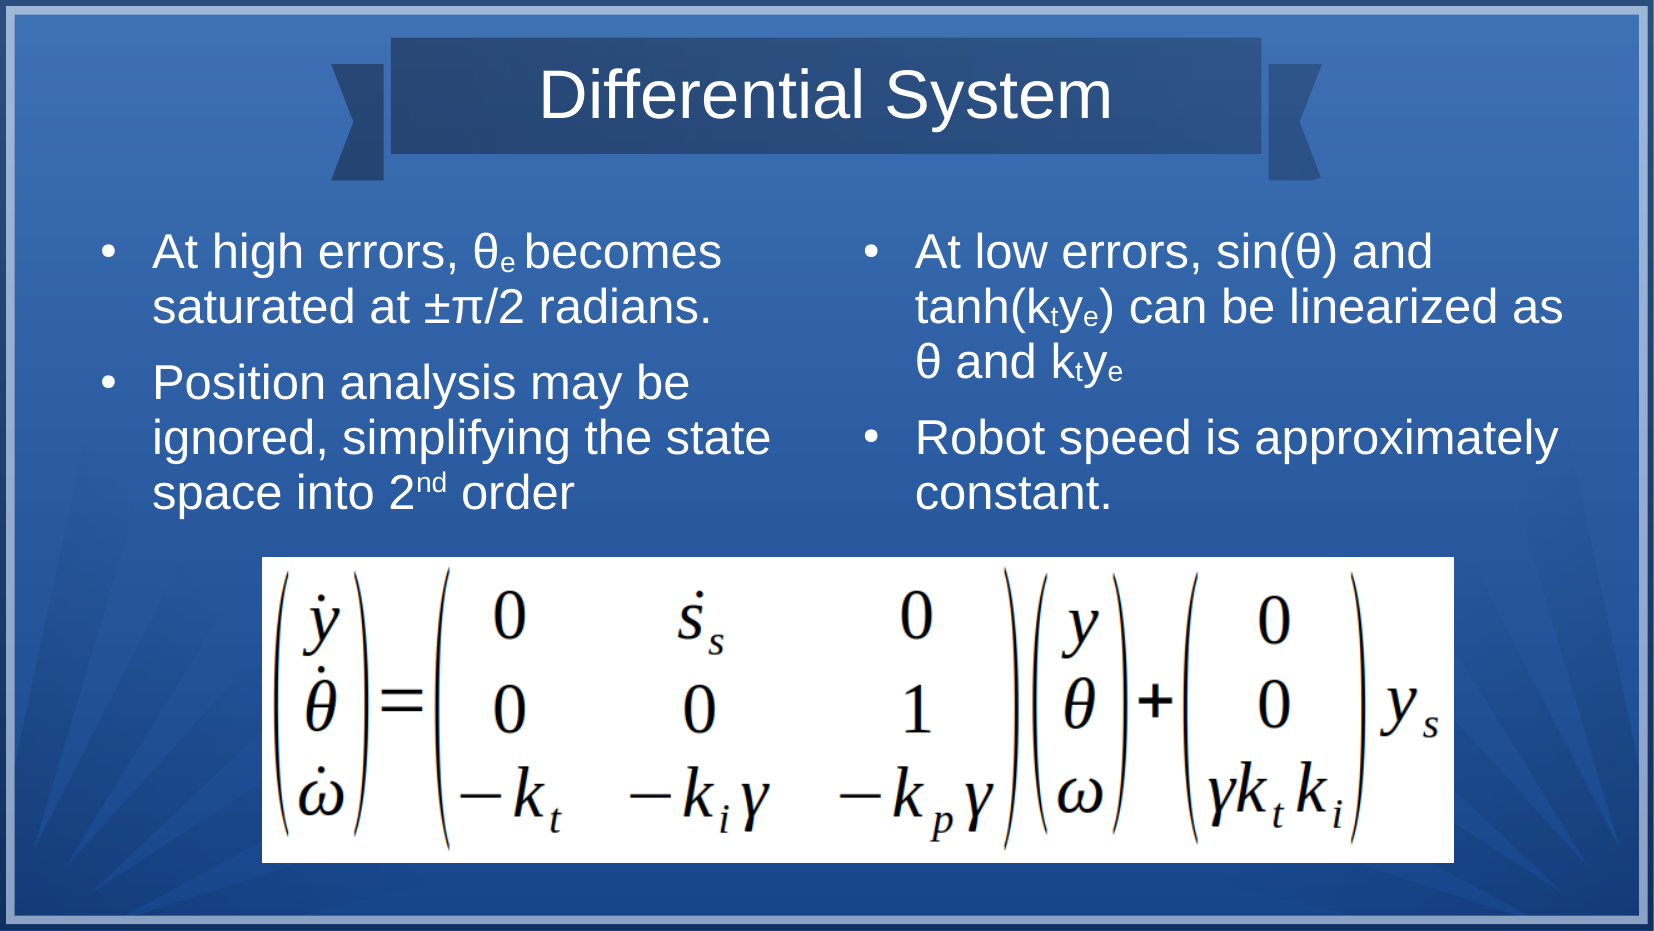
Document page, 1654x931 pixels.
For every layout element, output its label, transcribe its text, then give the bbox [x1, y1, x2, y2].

list At high errors, θe becomes saturated at ±π/2 radians. Position analysis may be ignored, simplifying the state space into 2nd order [82, 224, 809, 522]
picture [262, 557, 1454, 863]
list At low errors, sin(θ) and tanh(ktye) can be linearized as θ and ktye Robot speed is approximately constant. [845, 224, 1572, 522]
title Differential System [389, 35, 1264, 154]
